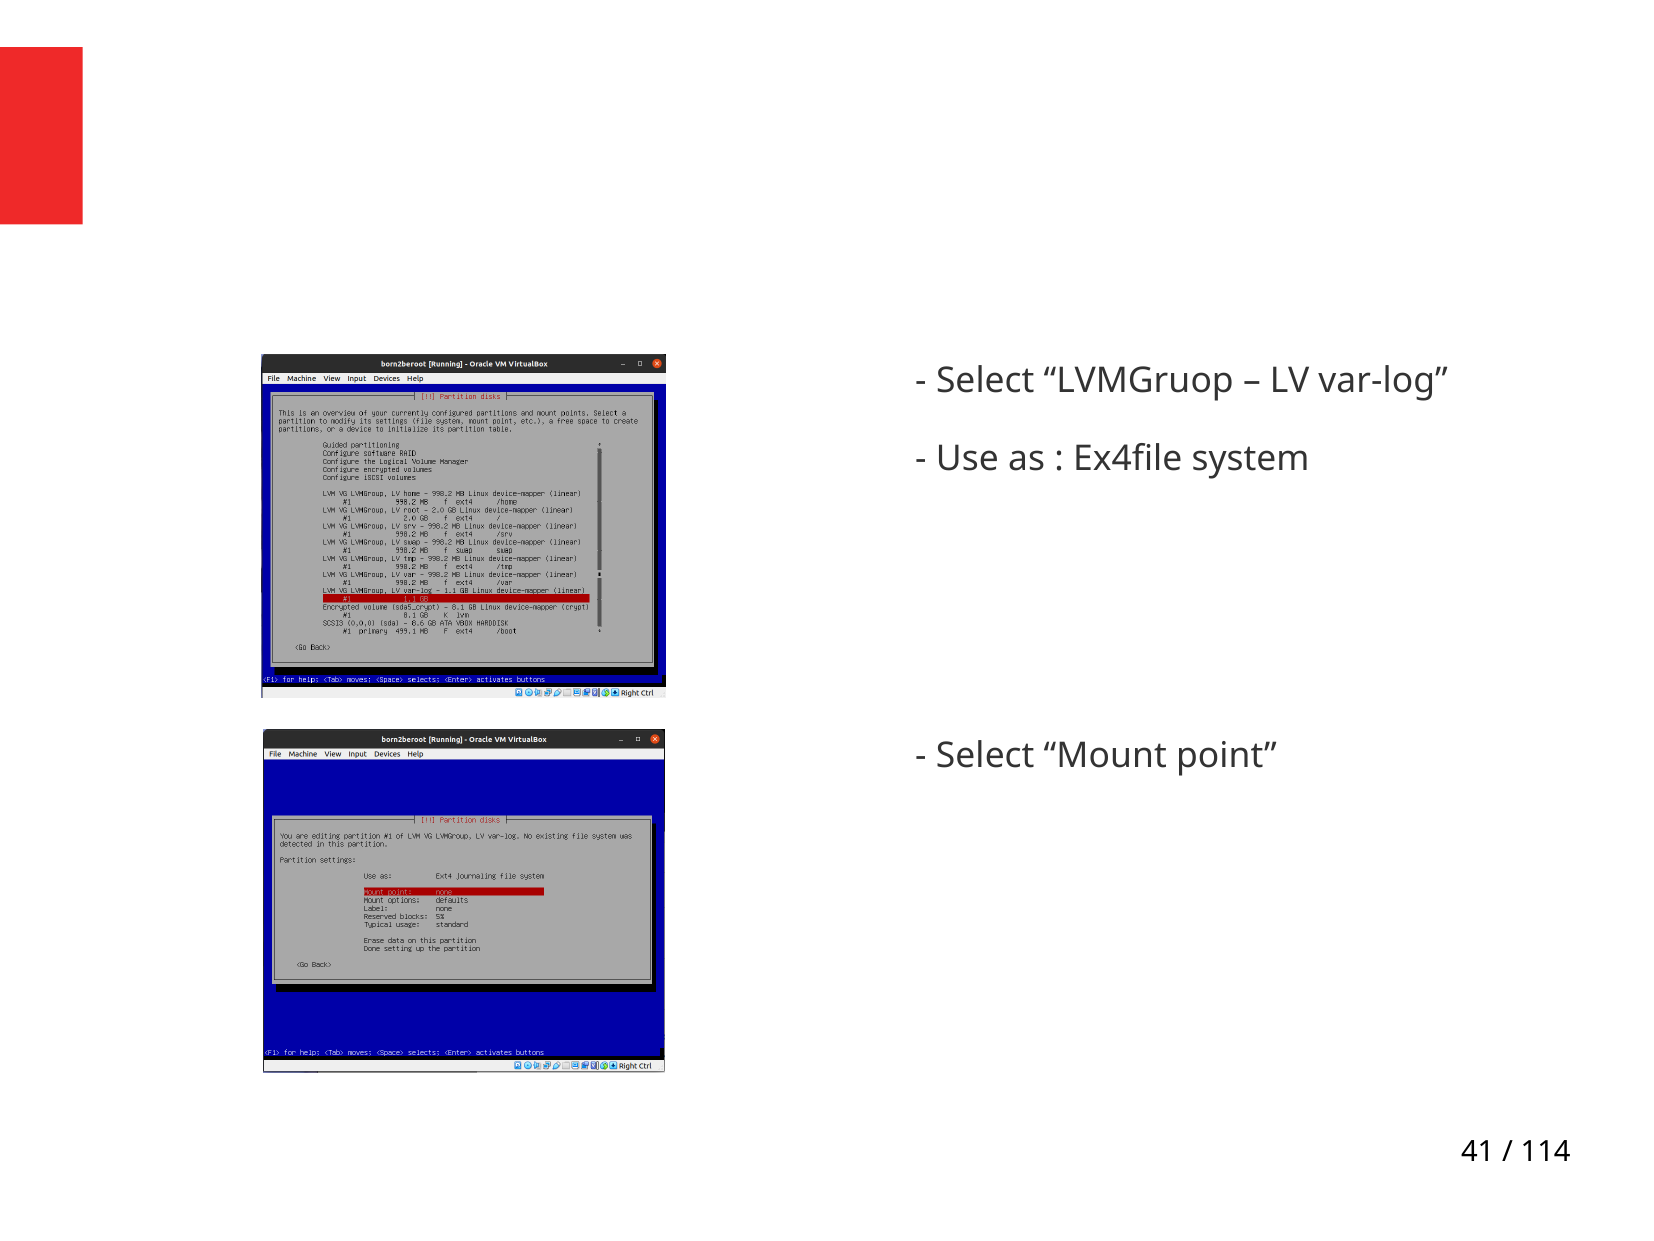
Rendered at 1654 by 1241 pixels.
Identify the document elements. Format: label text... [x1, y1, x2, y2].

list - Select “LVMGruop – LV var-log” - Use as : Ex4file system [844, 354, 1536, 698]
picture [261, 354, 666, 698]
picture [263, 729, 665, 1074]
list - Select “Mount point” [844, 730, 1536, 1074]
